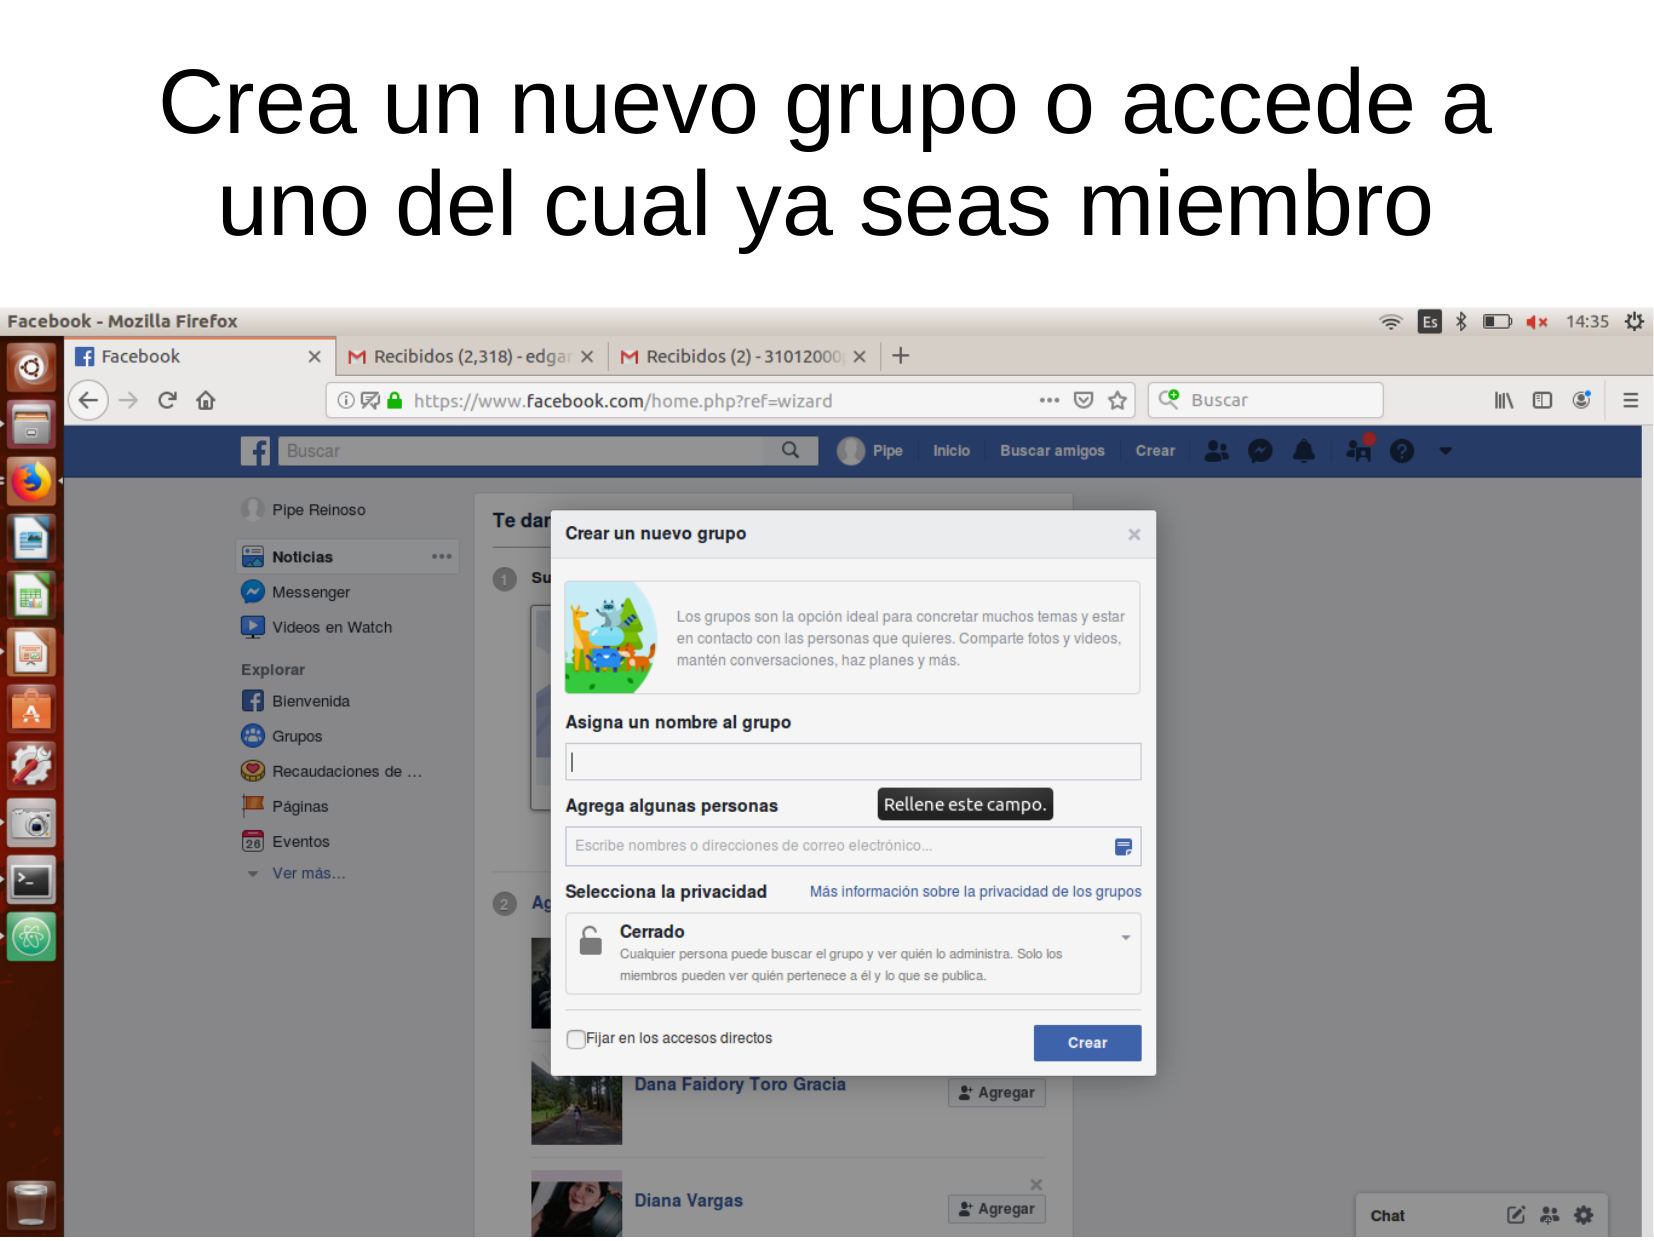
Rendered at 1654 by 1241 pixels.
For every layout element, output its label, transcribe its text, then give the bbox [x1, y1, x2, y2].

title Crea un nuevo grupo o accede a uno del cual ya seas miembro [82, 49, 1571, 257]
picture [0, 307, 1654, 1237]
